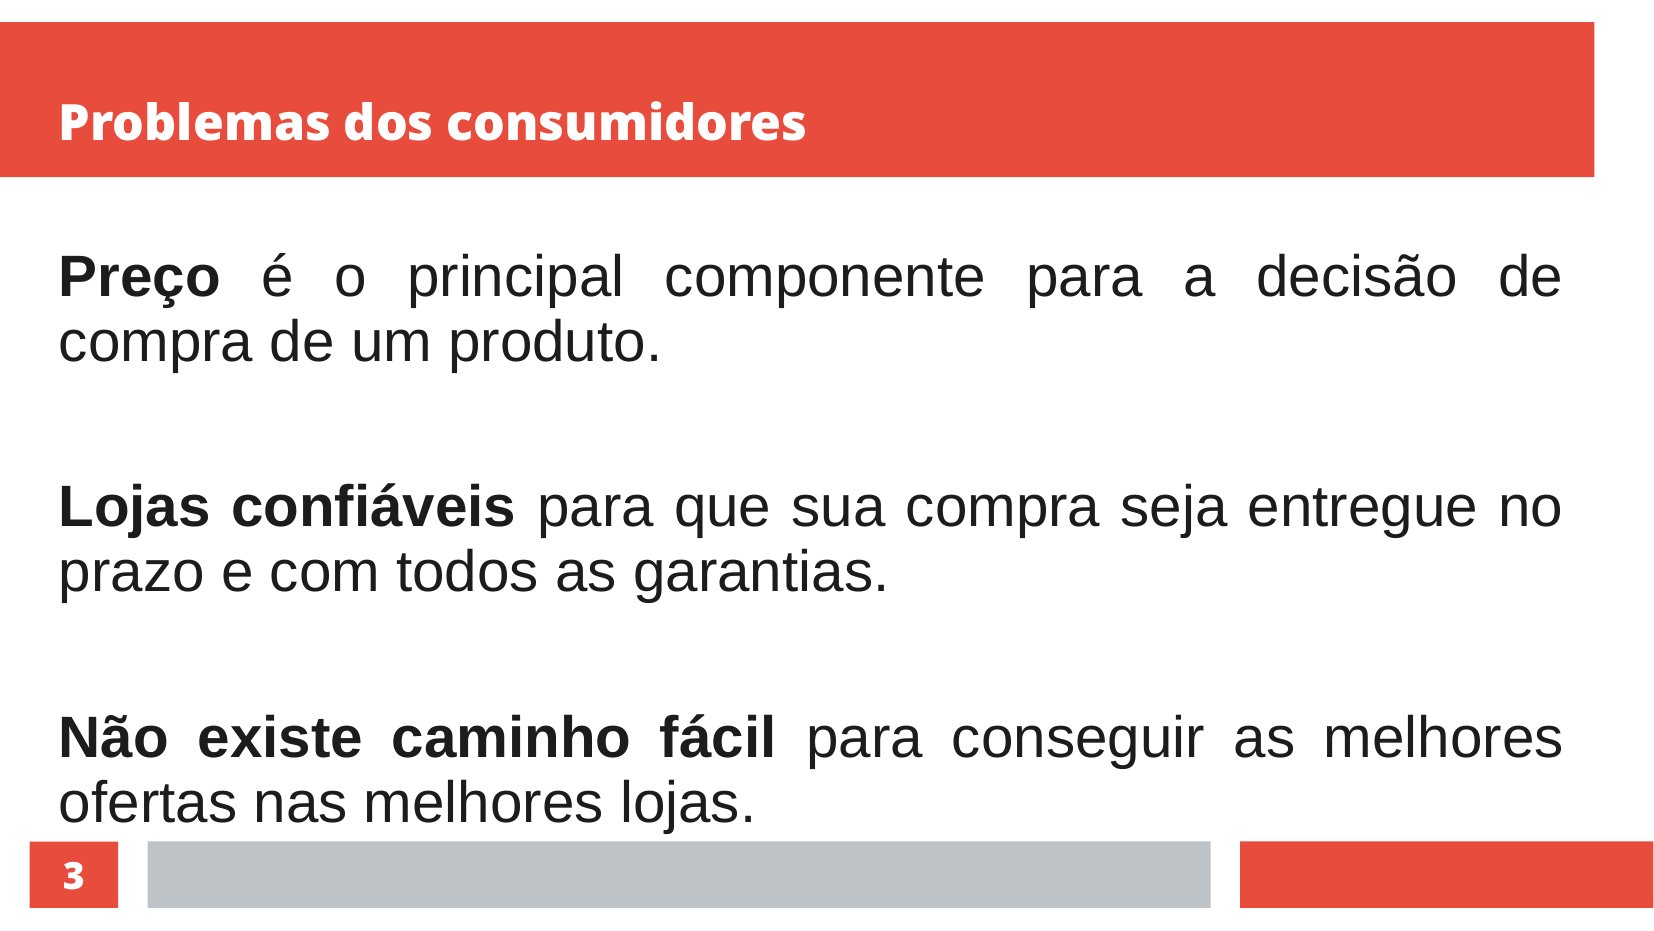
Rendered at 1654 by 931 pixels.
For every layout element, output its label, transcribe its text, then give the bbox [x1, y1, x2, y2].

list Preço é o principal componente para a decisão de compra de um produto. Lojas confiáveis para que sua compra seja entregue no prazo e com todos as garantias. Não existe caminho fácil para conseguir as melhores ofertas nas melhores lojas. [59, 243, 1565, 820]
title Problemas dos consumidores [59, 44, 1595, 156]
